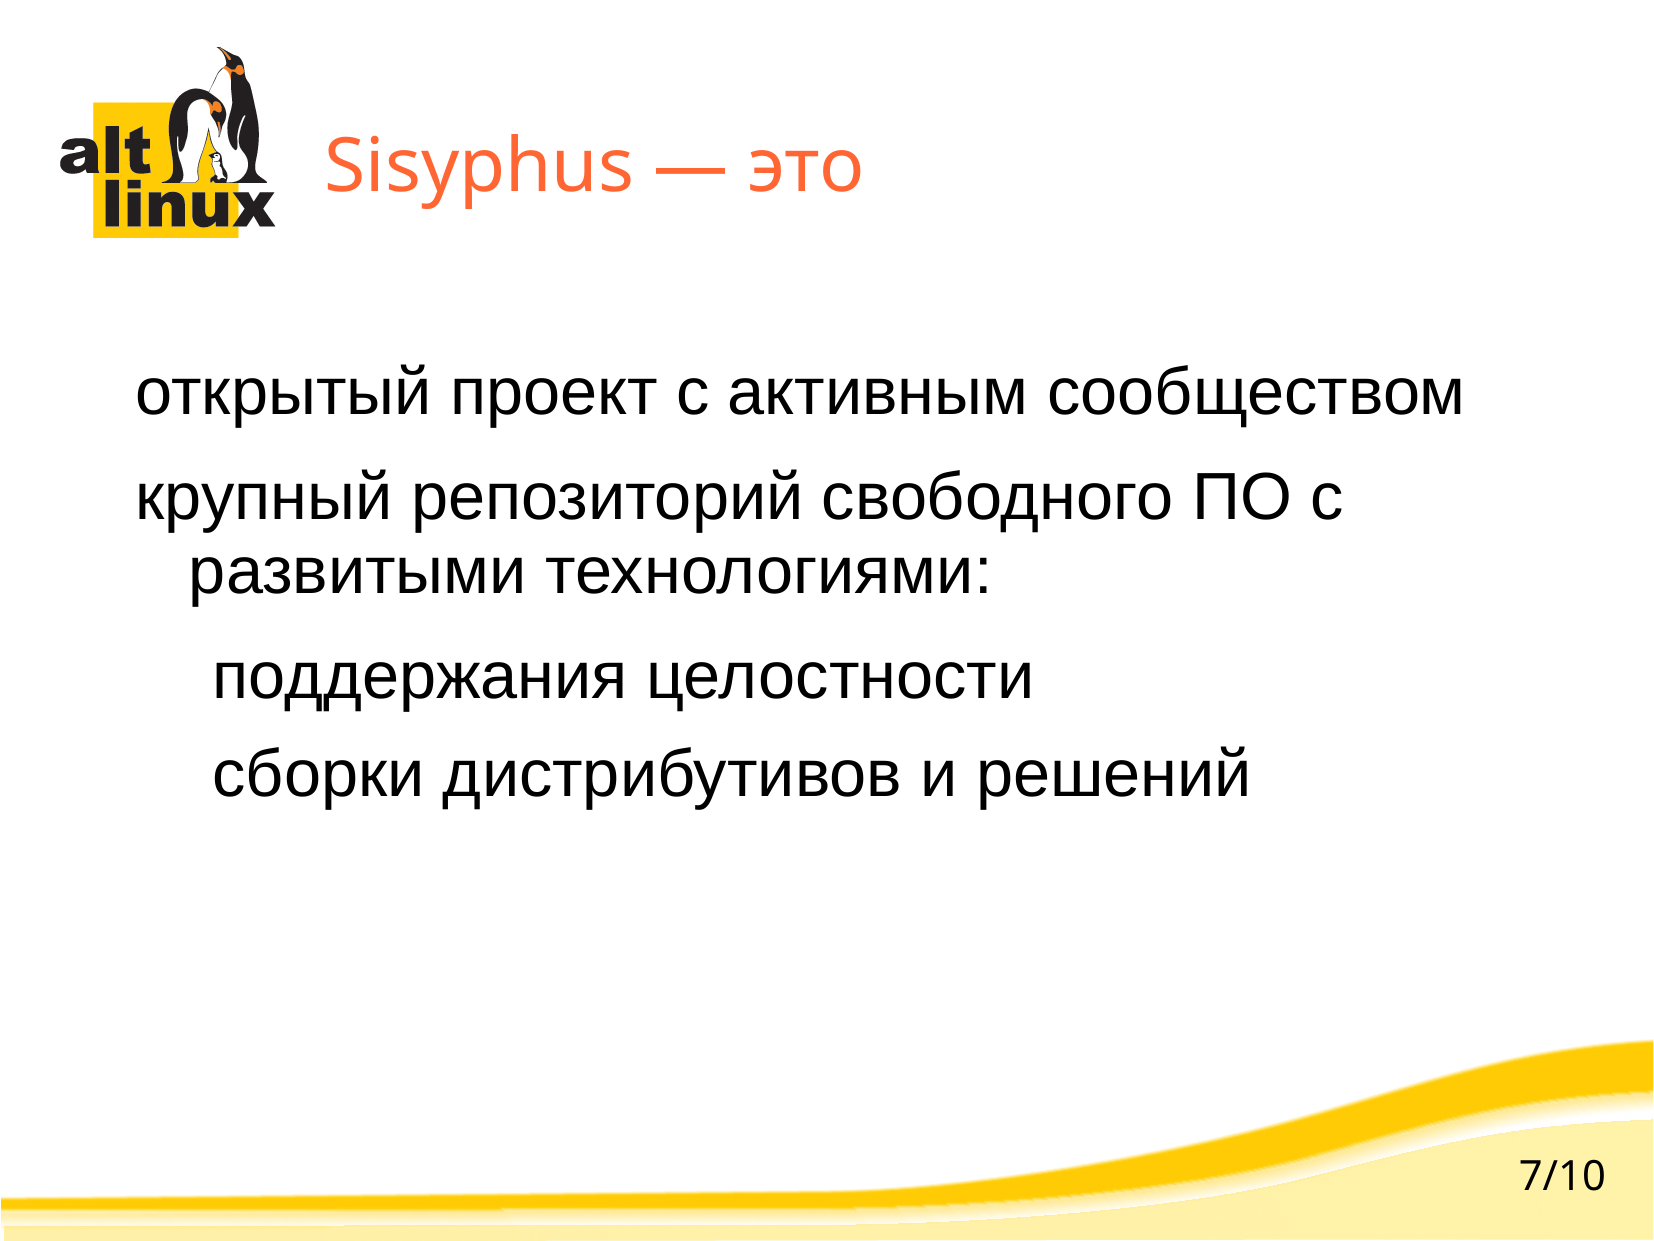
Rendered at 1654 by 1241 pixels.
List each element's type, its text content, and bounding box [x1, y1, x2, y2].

title Sisyphus — это [324, 88, 1536, 237]
list открытый проект с активным сообществом крупный репозиторий свободного ПО с развитыми технологиями: поддержания целостности сборки дистрибутивов и решений [118, 354, 1536, 945]
text_box 7/10 [1476, 1149, 1607, 1198]
picture [1, 1, 1654, 1241]
